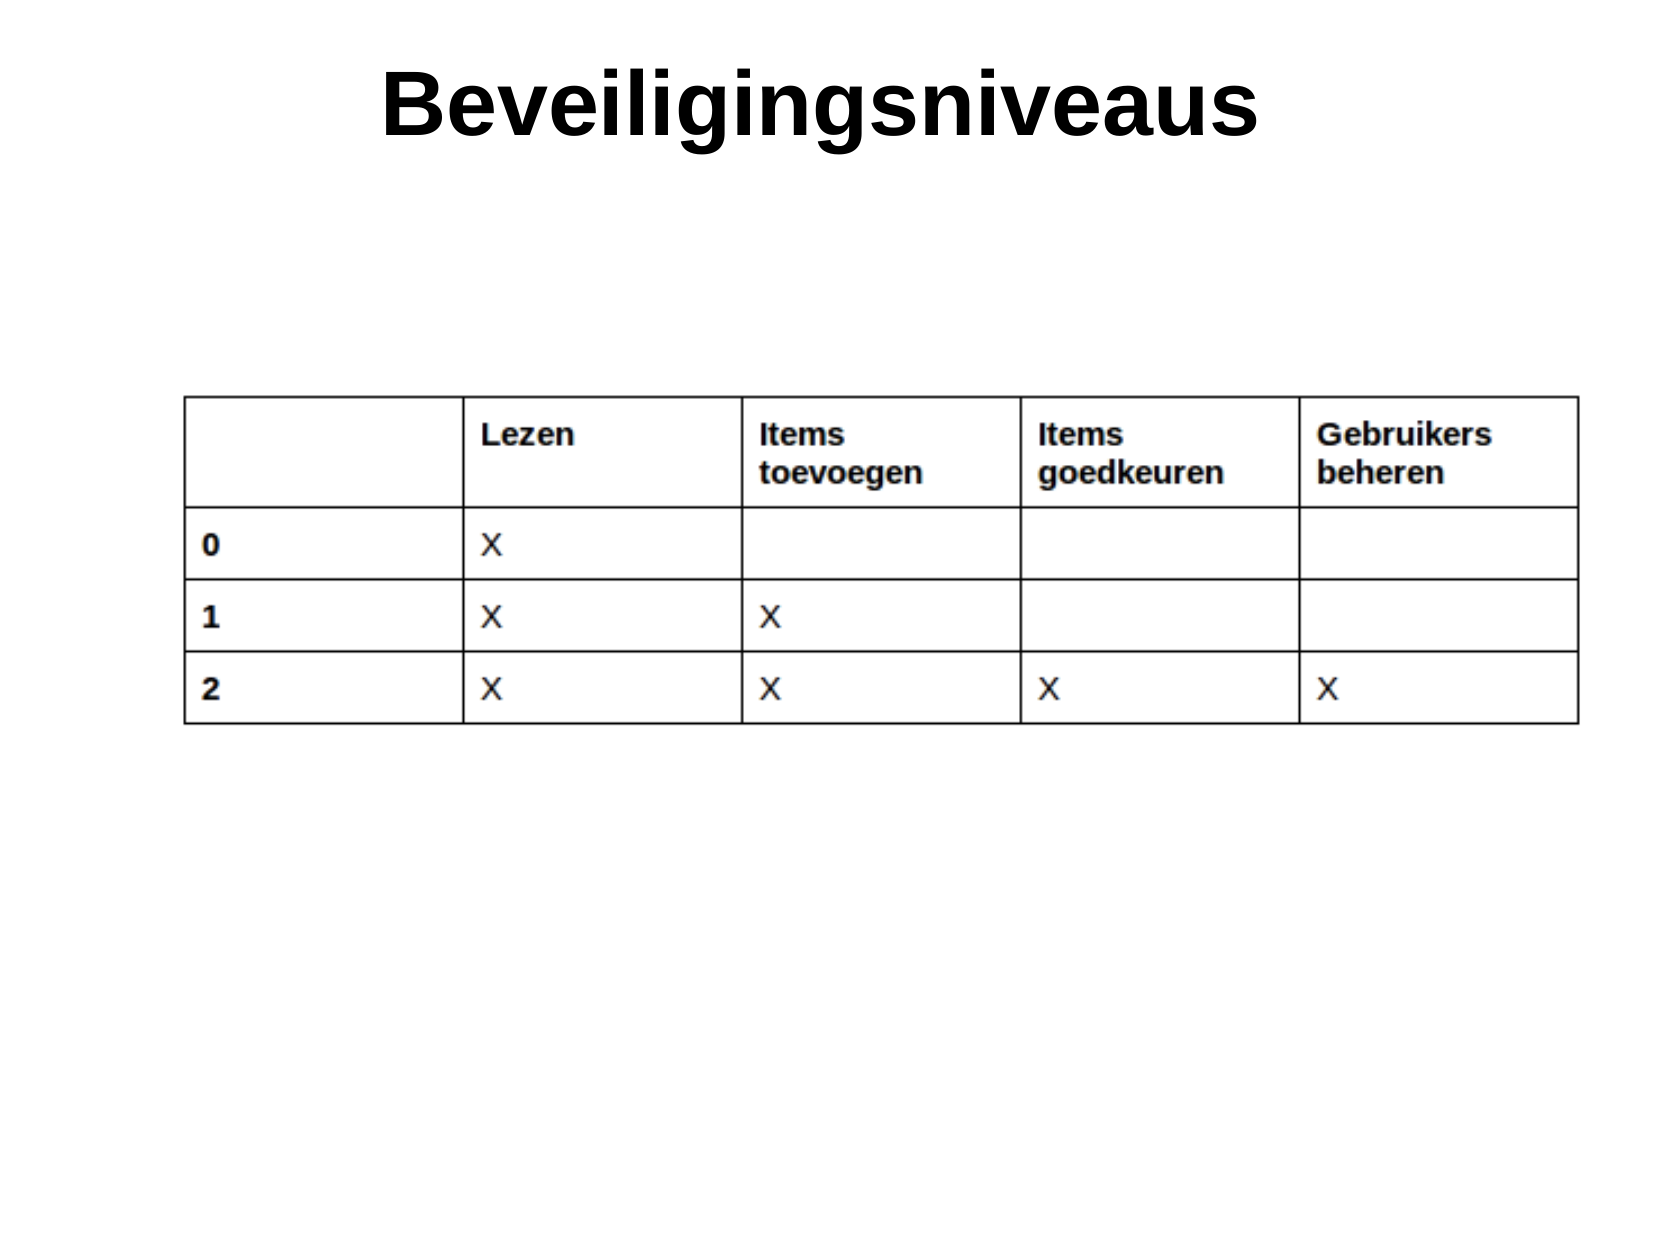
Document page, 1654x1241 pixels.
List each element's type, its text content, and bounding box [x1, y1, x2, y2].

picture [164, 374, 1589, 751]
title Beveiligingsniveaus [76, 0, 1565, 208]
